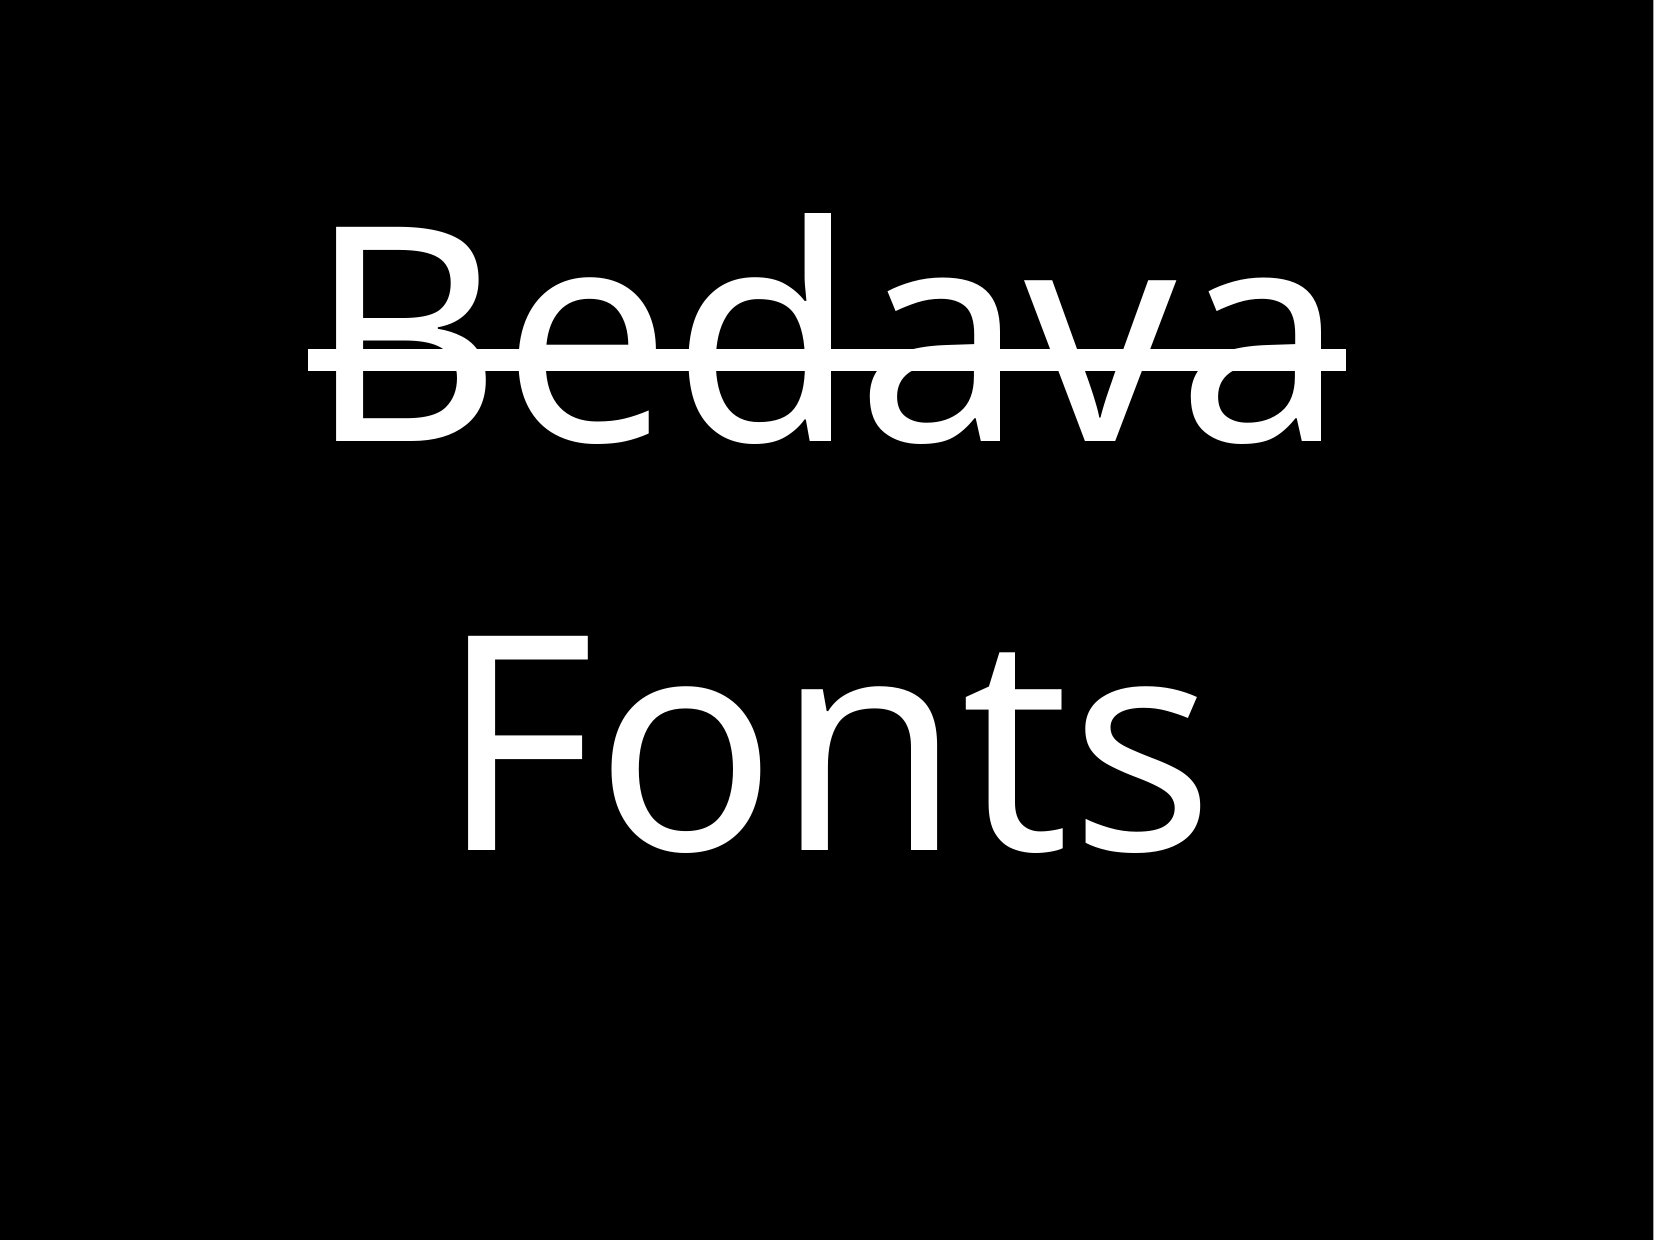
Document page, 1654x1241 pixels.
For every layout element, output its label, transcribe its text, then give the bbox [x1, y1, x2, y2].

subtitle Bedava Fonts [82, 49, 1571, 1010]
